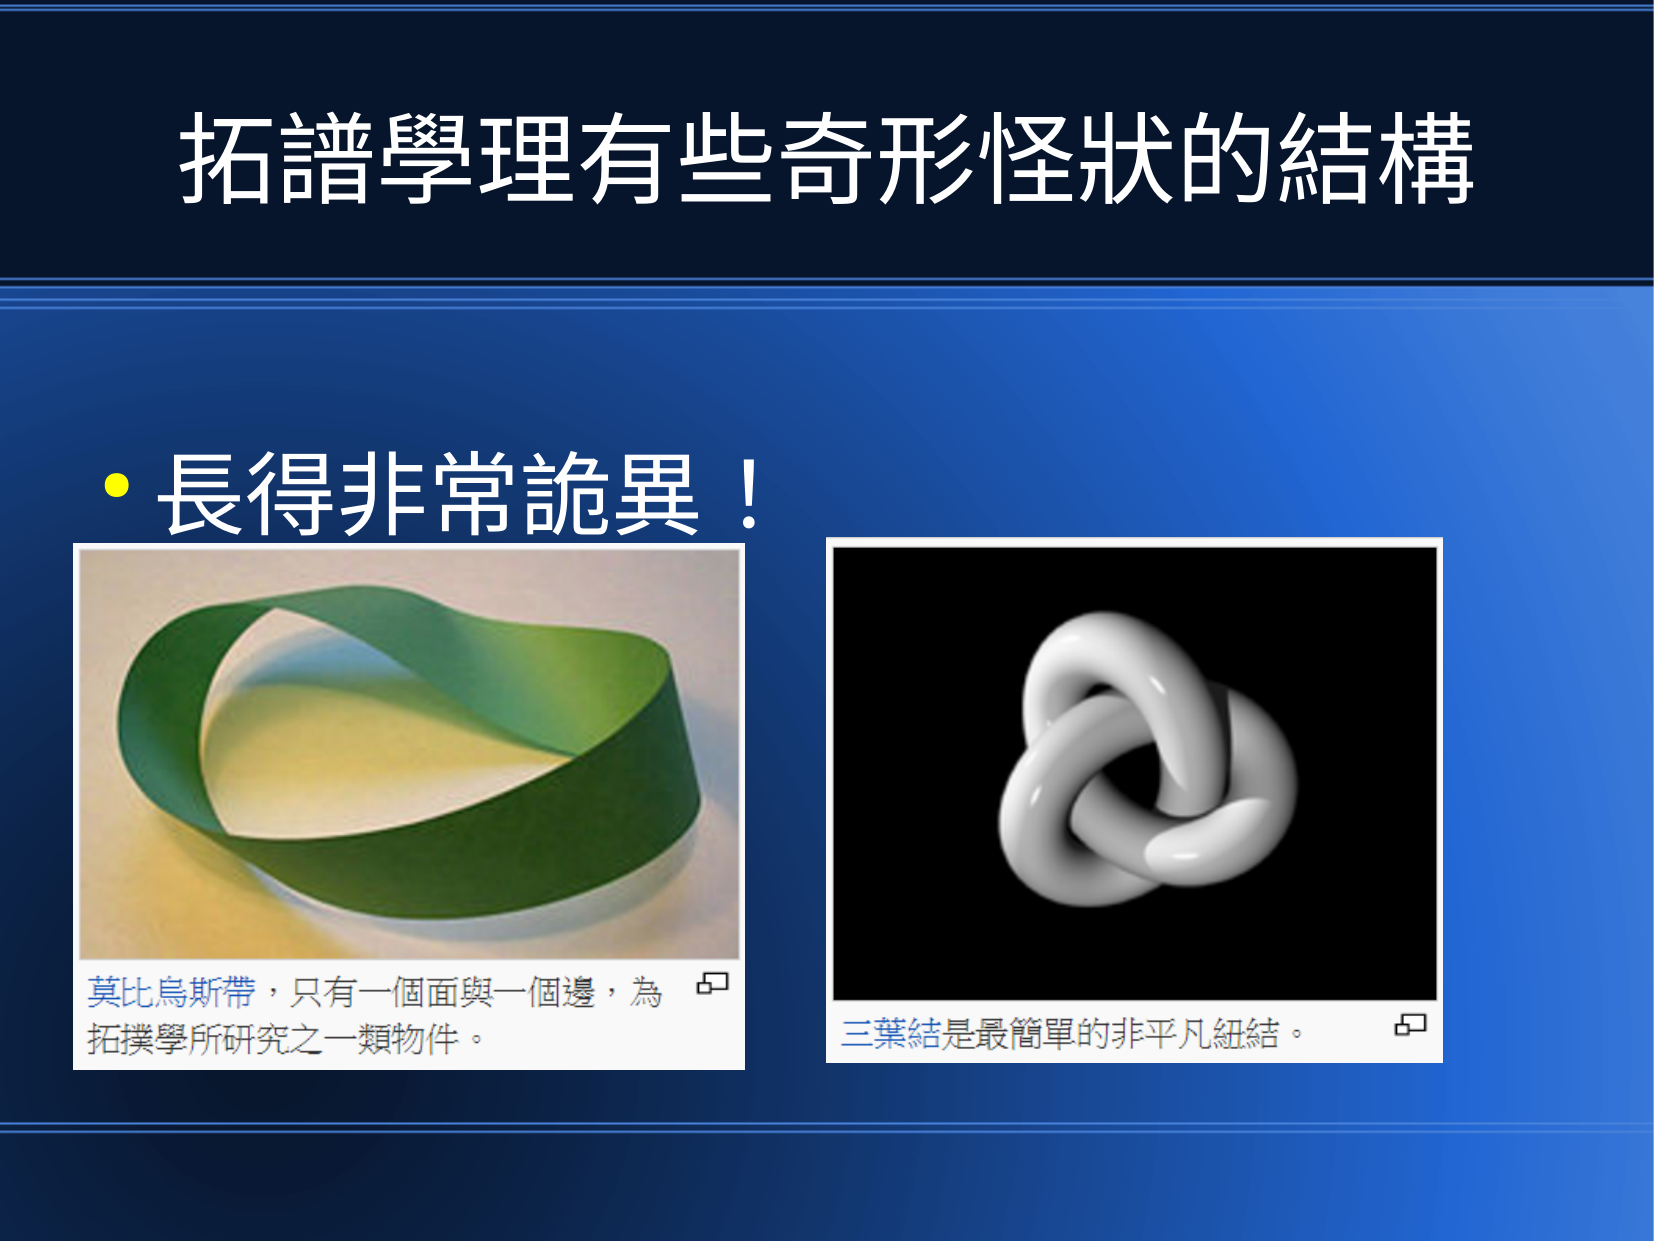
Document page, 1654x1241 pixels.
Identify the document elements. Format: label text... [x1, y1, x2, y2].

picture [826, 537, 1443, 1063]
title 拓譜學理有些奇形怪狀的結構 [82, 49, 1571, 257]
picture [0, 0, 1654, 1241]
list 長得非常詭異！ [82, 355, 1571, 1241]
